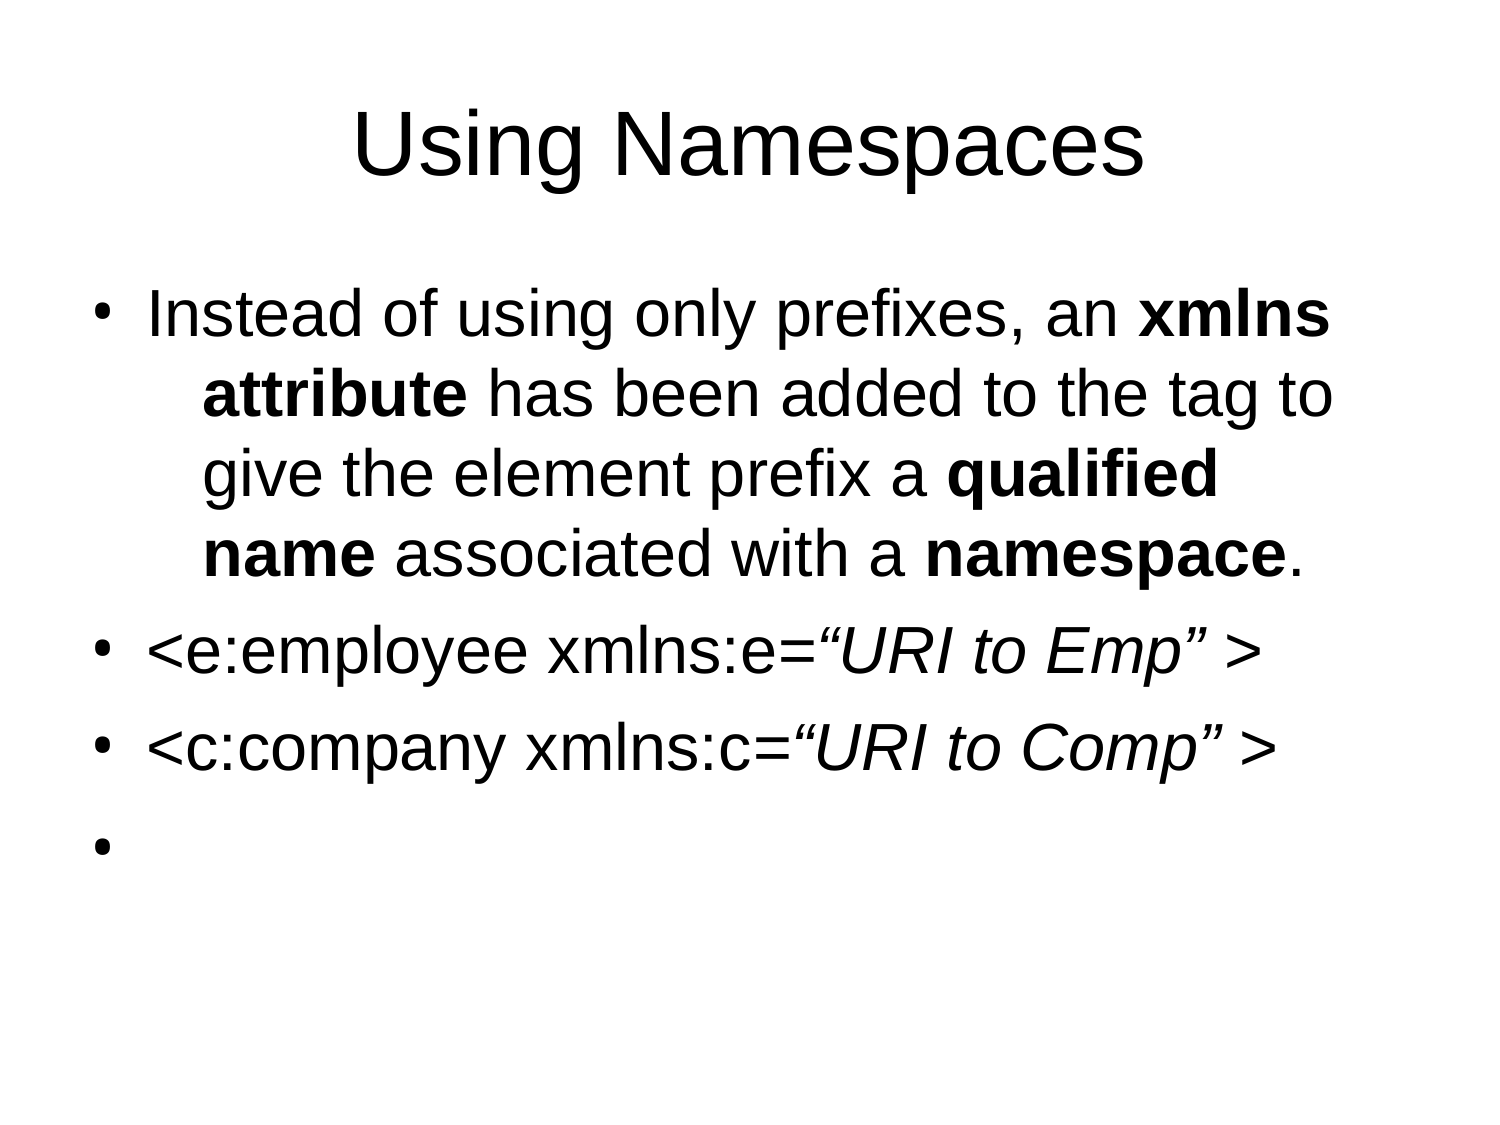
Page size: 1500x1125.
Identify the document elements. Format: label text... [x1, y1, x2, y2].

list Instead of using only prefixes, an xmlns attribute has been added to the tag to give the element prefix a qualified name associated with a namespace. <e:employee xmlns:e=“URI to Emp” > <c:company xmlns:c=“URI to Comp” > [75, 262, 1426, 1005]
title Using Namespaces [75, 45, 1426, 233]
